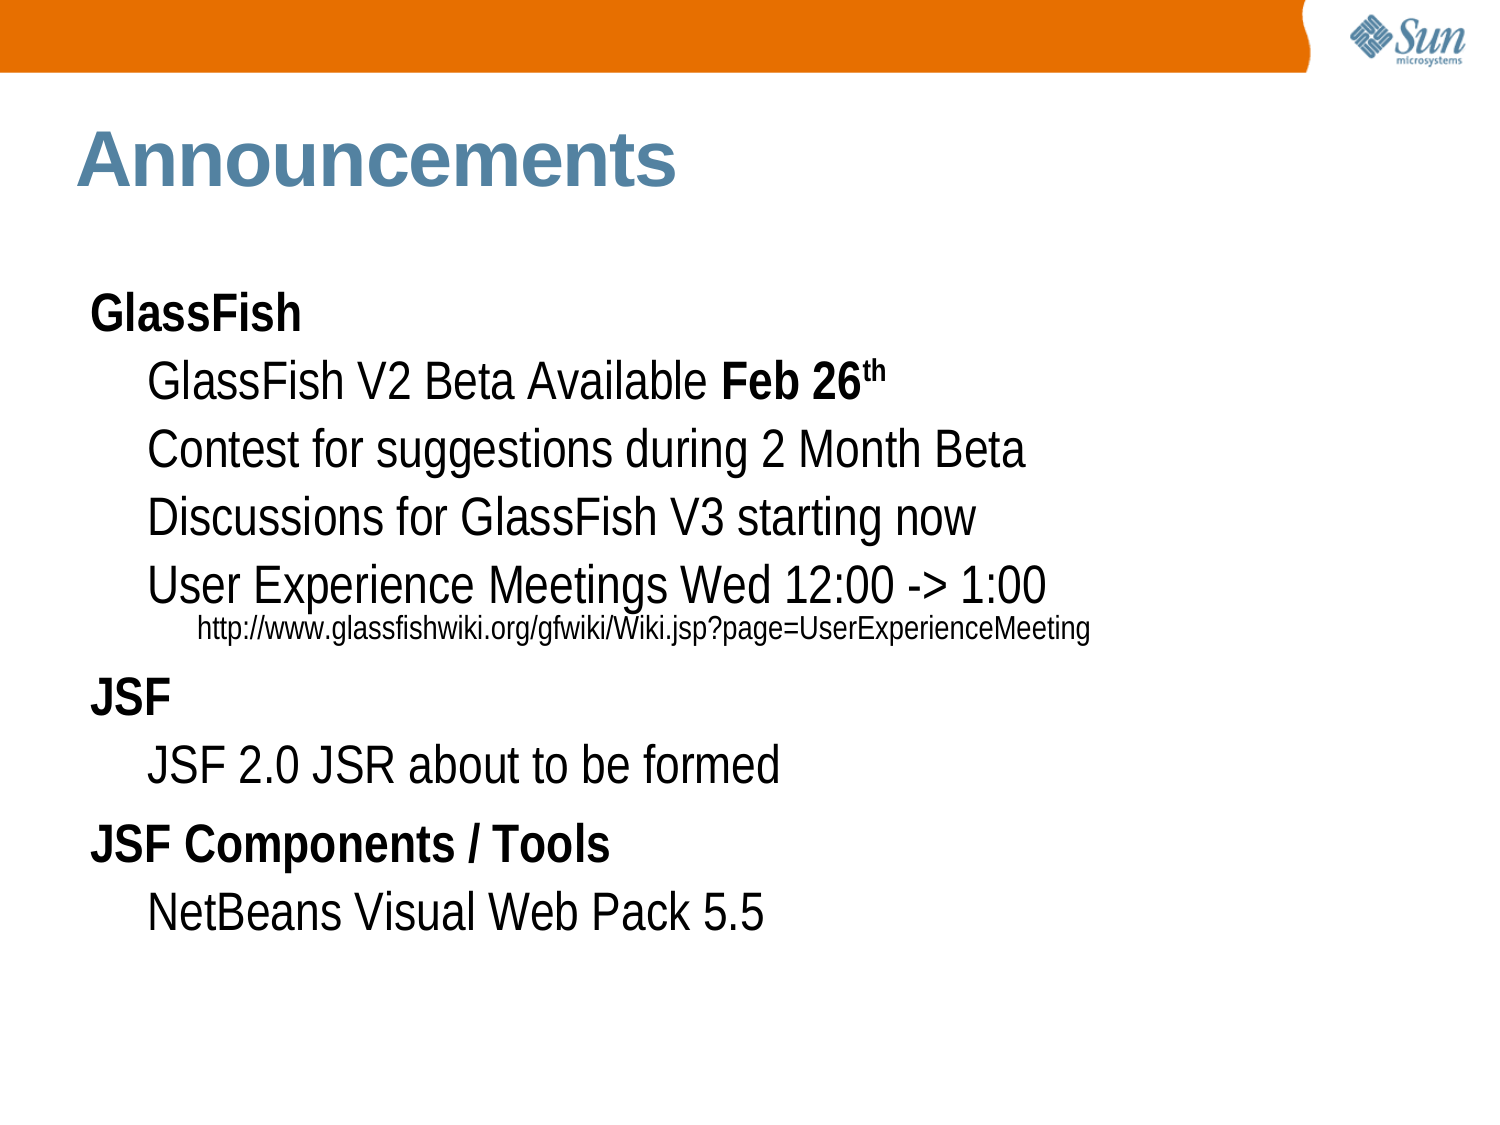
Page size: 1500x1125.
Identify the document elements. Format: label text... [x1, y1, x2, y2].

title Announcements [75, 122, 1437, 227]
picture [0, 0, 1500, 75]
list GlassFish GlassFish V2 Beta Available Feb 26th Contest for suggestions during 2 Month Beta Discussions for GlassFish V3 starting now User Experience Meetings Wed 12:00 -> 1:00 http://www.glassfishwiki.org/gfwiki/Wiki.jsp?page=UserExperienceMeeting JSF JSF 2.0 JSR about to be formed JSF Components / Tools NetBeans Visual Web Pack 5.5 [70, 289, 1463, 981]
